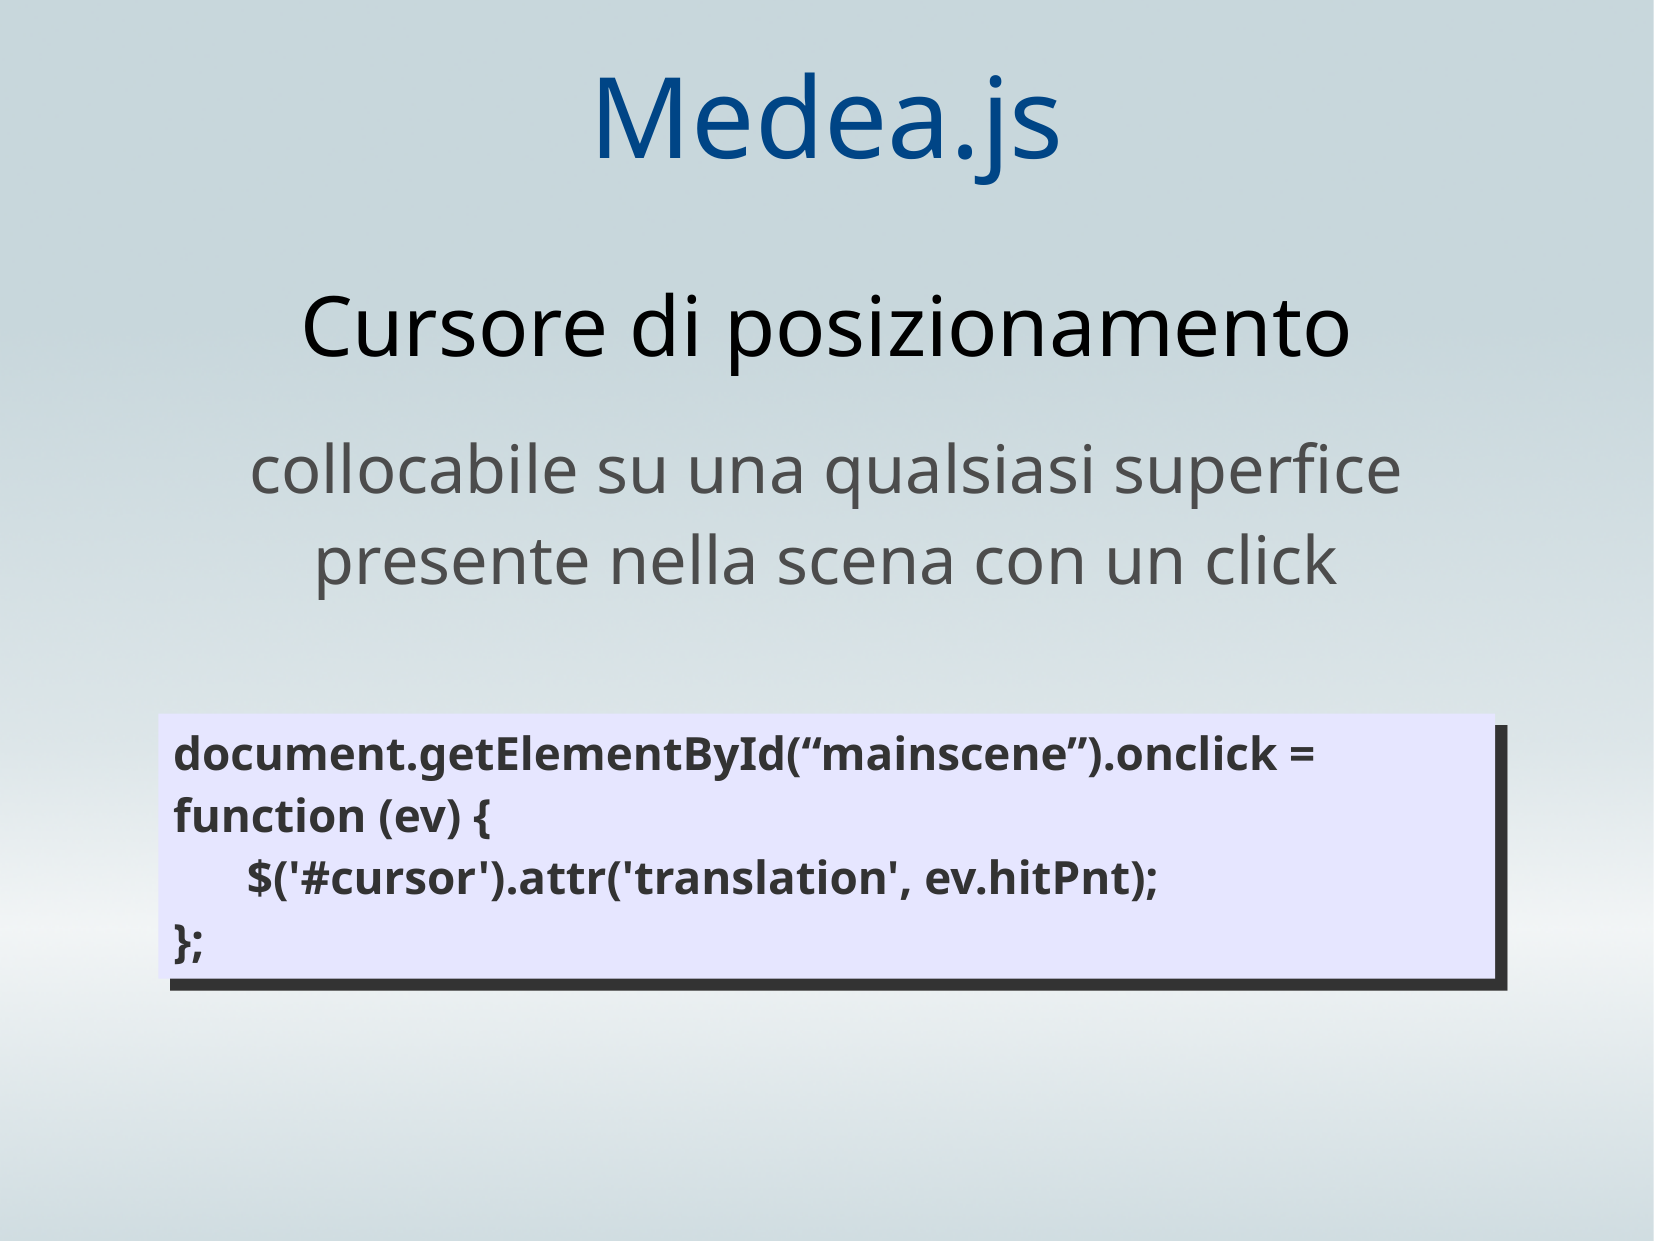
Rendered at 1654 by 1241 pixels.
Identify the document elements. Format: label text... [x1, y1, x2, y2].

text_box document.getElementById(“mainscene”).onclick = function (ev) { $('#cursor').attr('translation', ev.hitPnt); }; [158, 713, 1496, 939]
picture [0, 0, 1654, 1241]
text_box Cursore di posizionamento collocabile su una qualsiasi superfice presente nella scena con un click [138, 259, 1515, 619]
text_box Medea.js [410, 30, 1244, 203]
